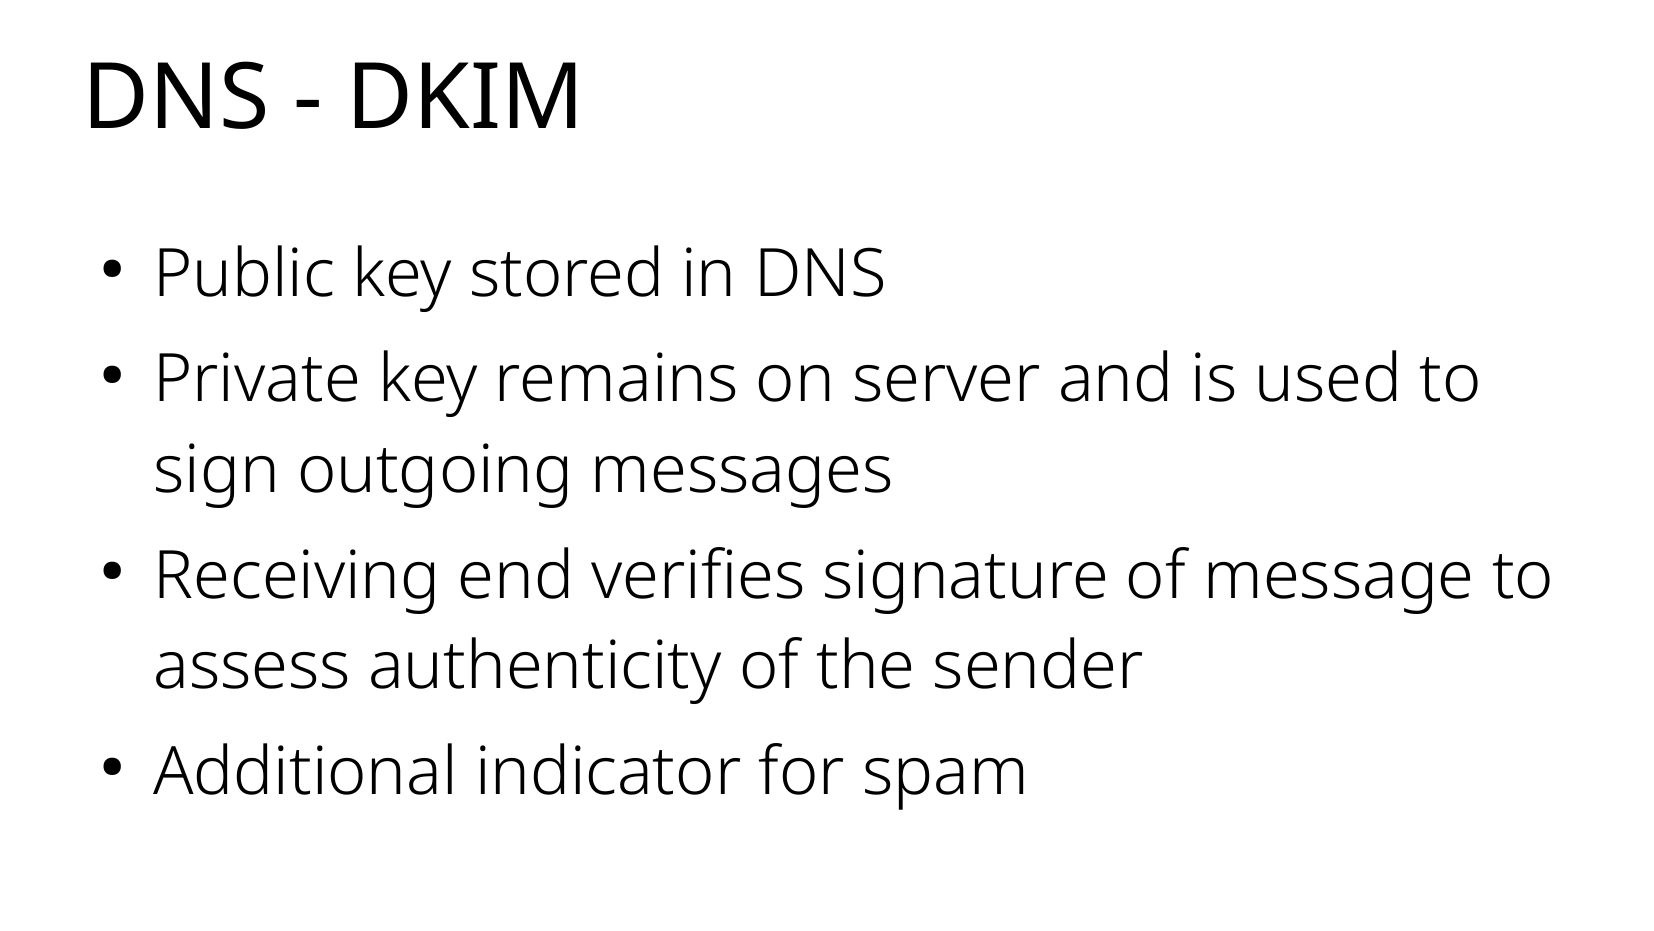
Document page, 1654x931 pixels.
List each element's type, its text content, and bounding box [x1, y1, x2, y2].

list Public key stored in DNS Private key remains on server and is used to sign outgoing messages Receiving end verifies signature of message to assess authenticity of the sender Additional indicator for spam [82, 224, 1571, 825]
title DNS - DKIM [82, 37, 1571, 150]
